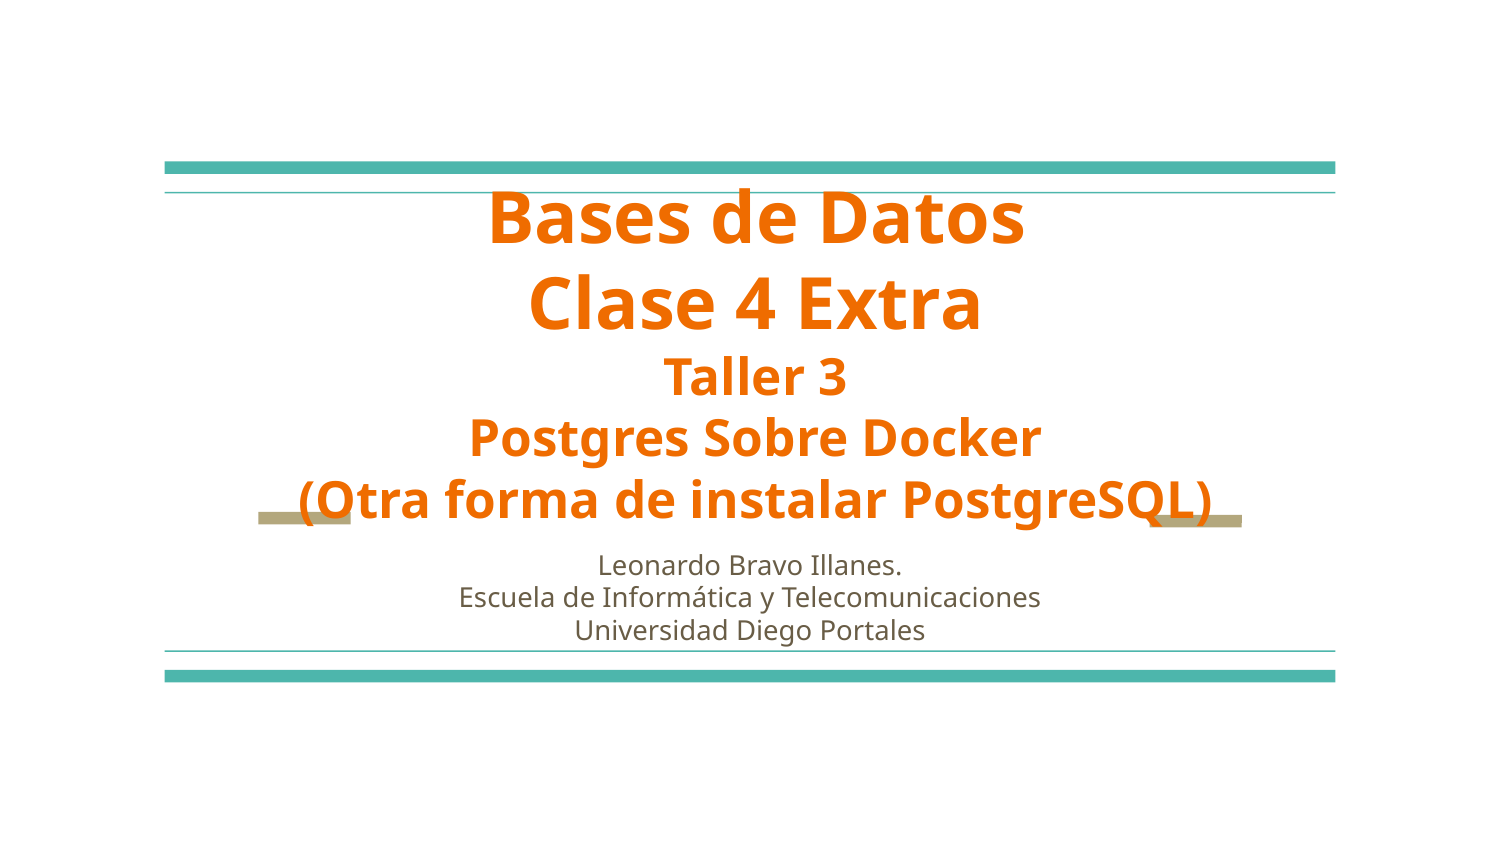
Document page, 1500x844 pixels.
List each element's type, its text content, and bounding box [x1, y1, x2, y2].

title Bases de Datos Clase 4 Extra Taller 3 Postgres Sobre Docker (Otra forma de instalar PostgreSQL) [170, 375, 1342, 544]
subtitle Leonardo Bravo Illanes. Escuela de Informática y Telecomunicaciones Universidad Diego Portales [350, 532, 1150, 663]
